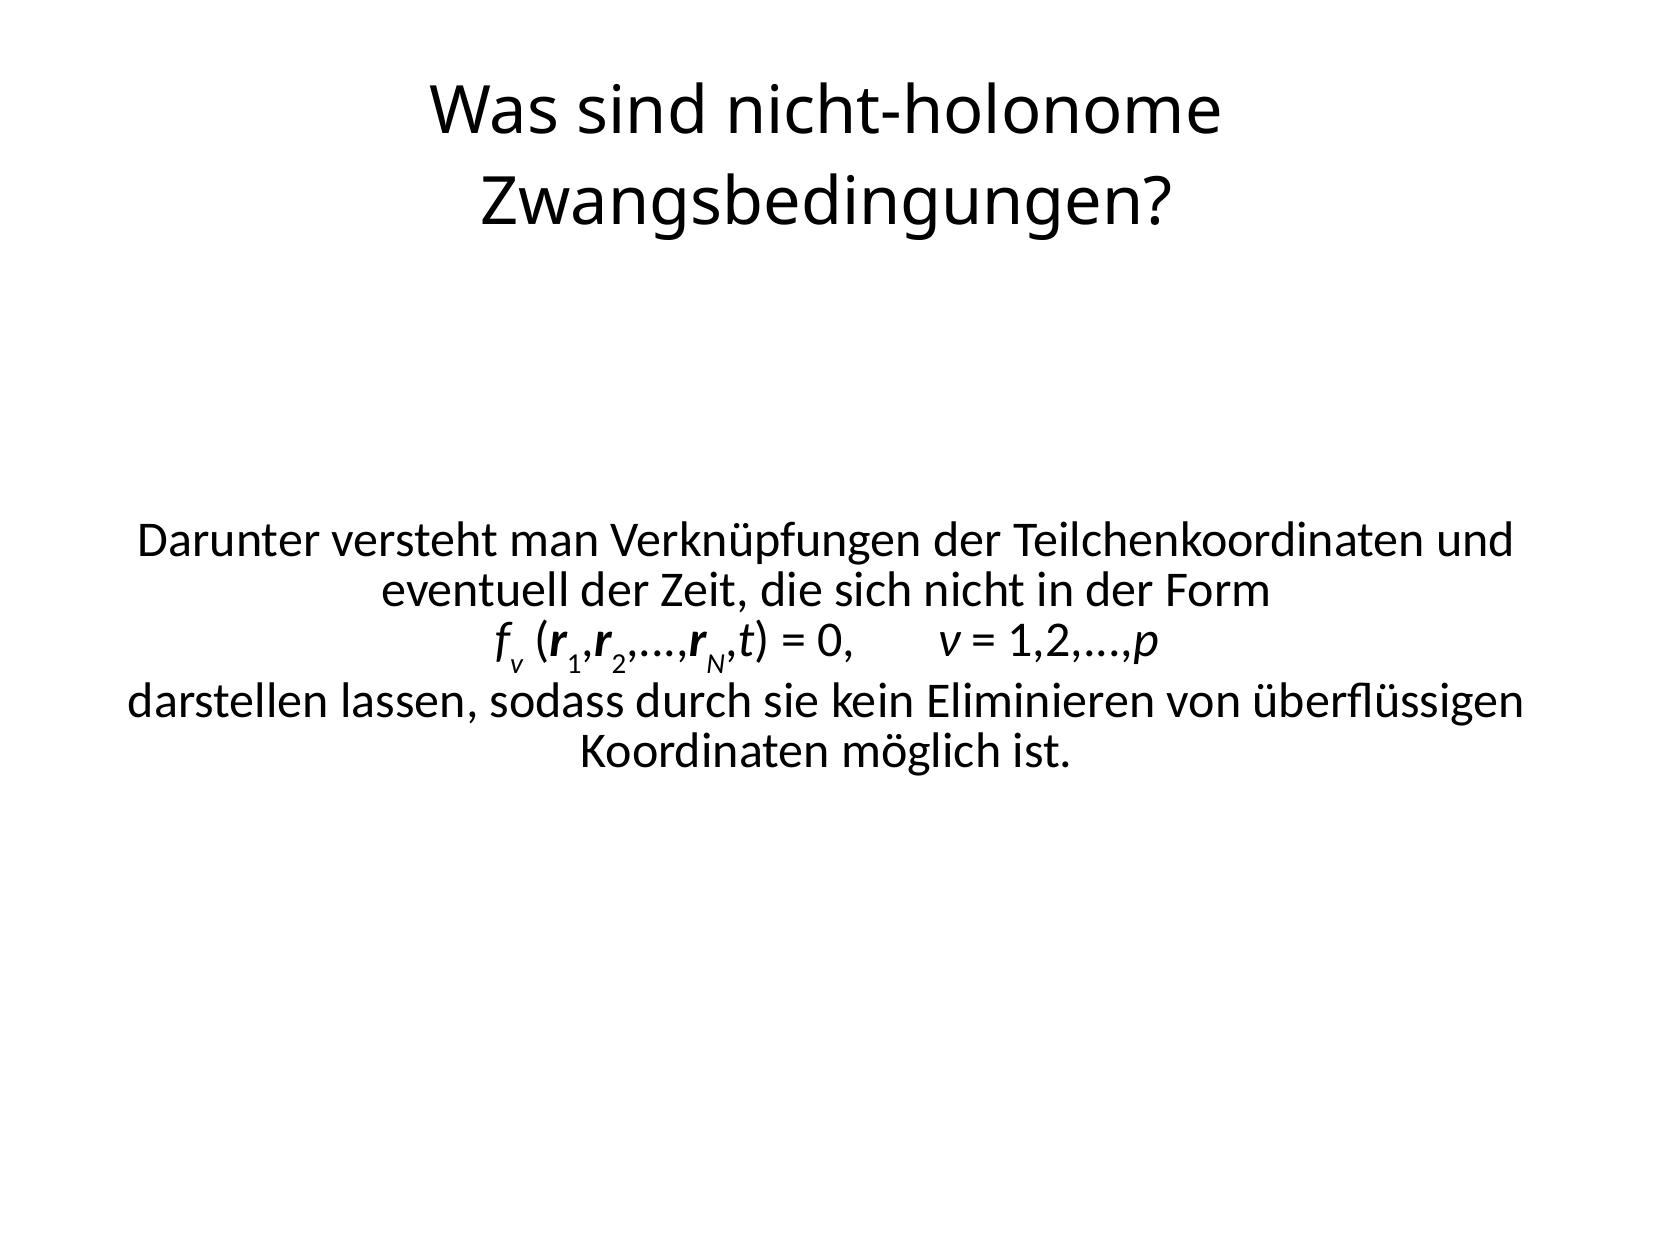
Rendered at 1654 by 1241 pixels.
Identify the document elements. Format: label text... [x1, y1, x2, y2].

title Was sind nicht-holonome Zwangsbedingungen? [82, 49, 1571, 257]
subtitle Darunter versteht man Verknüpfungen der Teilchenkoordinaten und eventuell der Zeit, die sich nicht in der Form fv (r1,r2,...,rN,t) = 0, ν = 1,2,...,p darstellen lassen, sodass durch sie kein Eliminieren von überflüssigen Koordinaten möglich ist. [82, 290, 1571, 1010]
